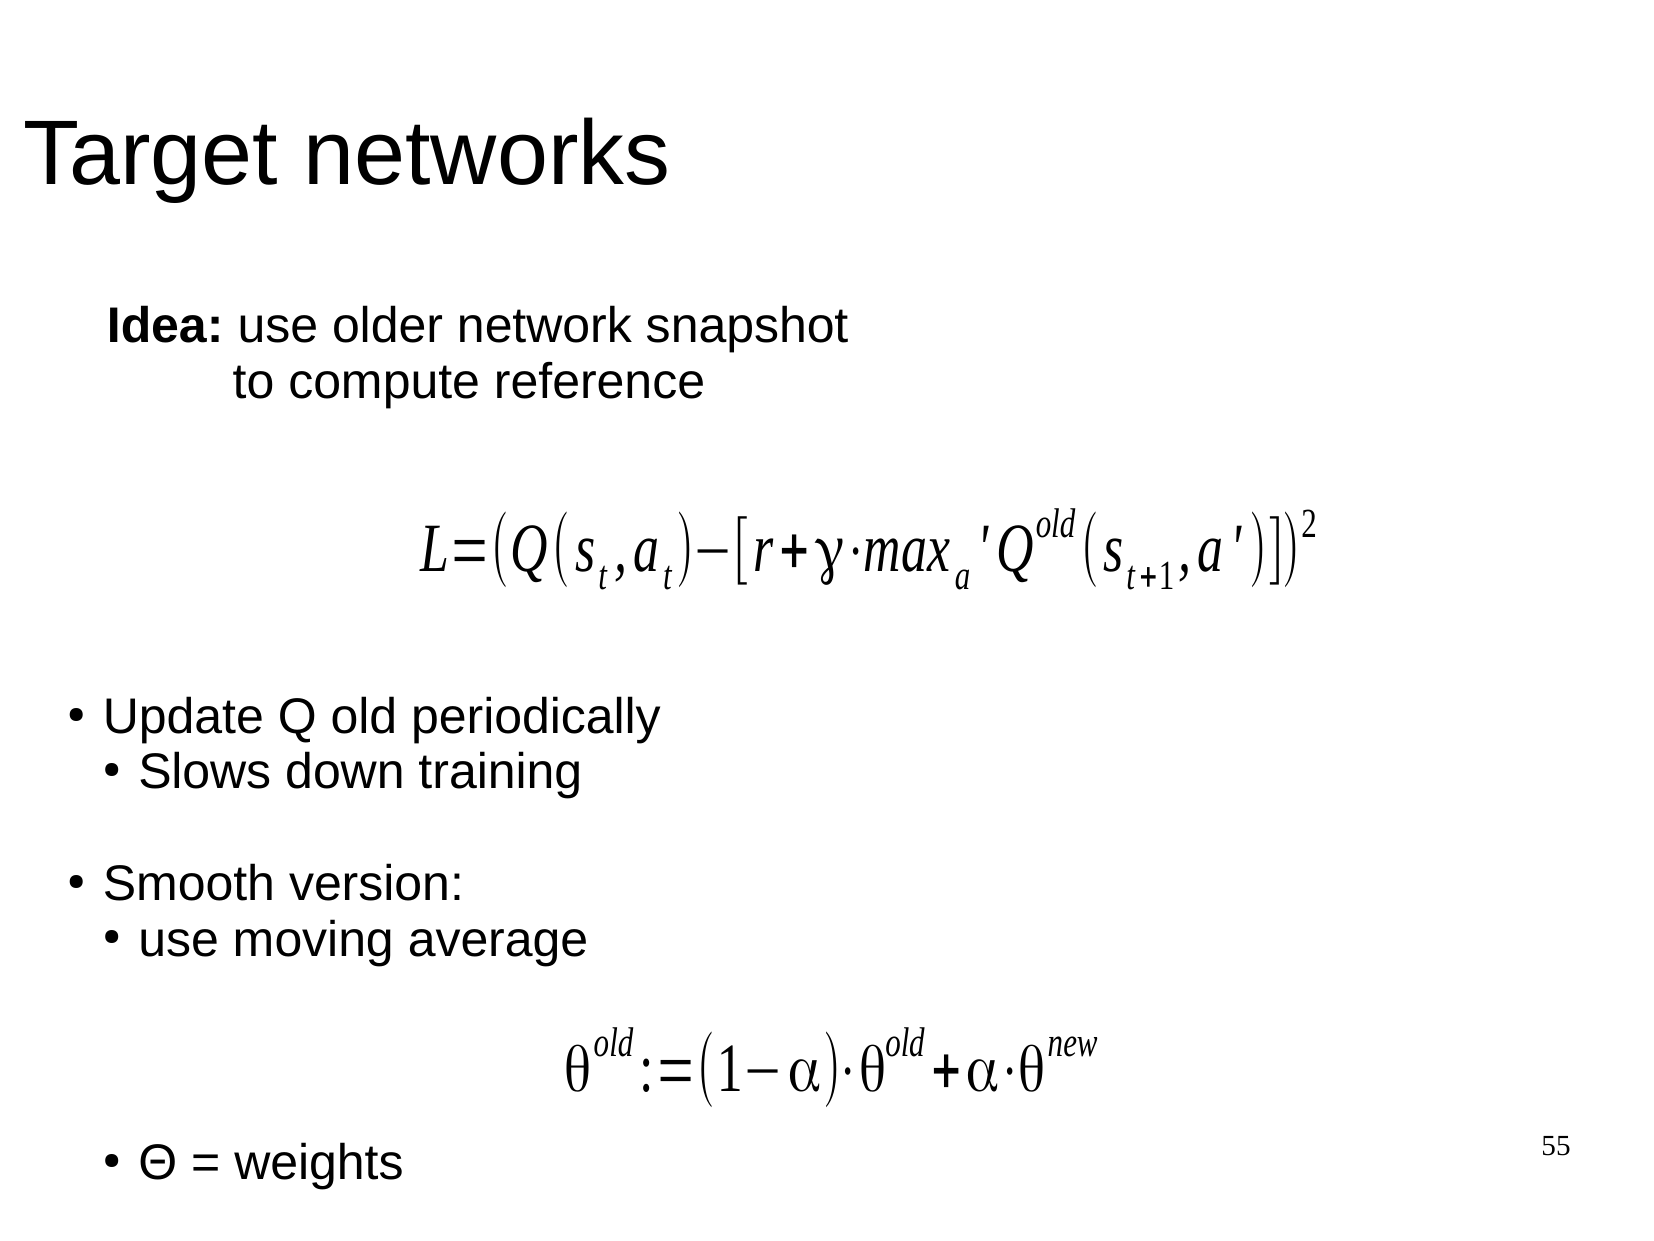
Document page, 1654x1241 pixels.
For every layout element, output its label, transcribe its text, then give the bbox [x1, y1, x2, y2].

chart [551, 1017, 1111, 1110]
title Target networks [23, 49, 1512, 257]
text_box Idea: use older network snapshot to compute reference Update Q old periodically Slows down training Smooth version: use moving average Θ = weights [17, 234, 921, 1207]
chart [403, 498, 1328, 597]
